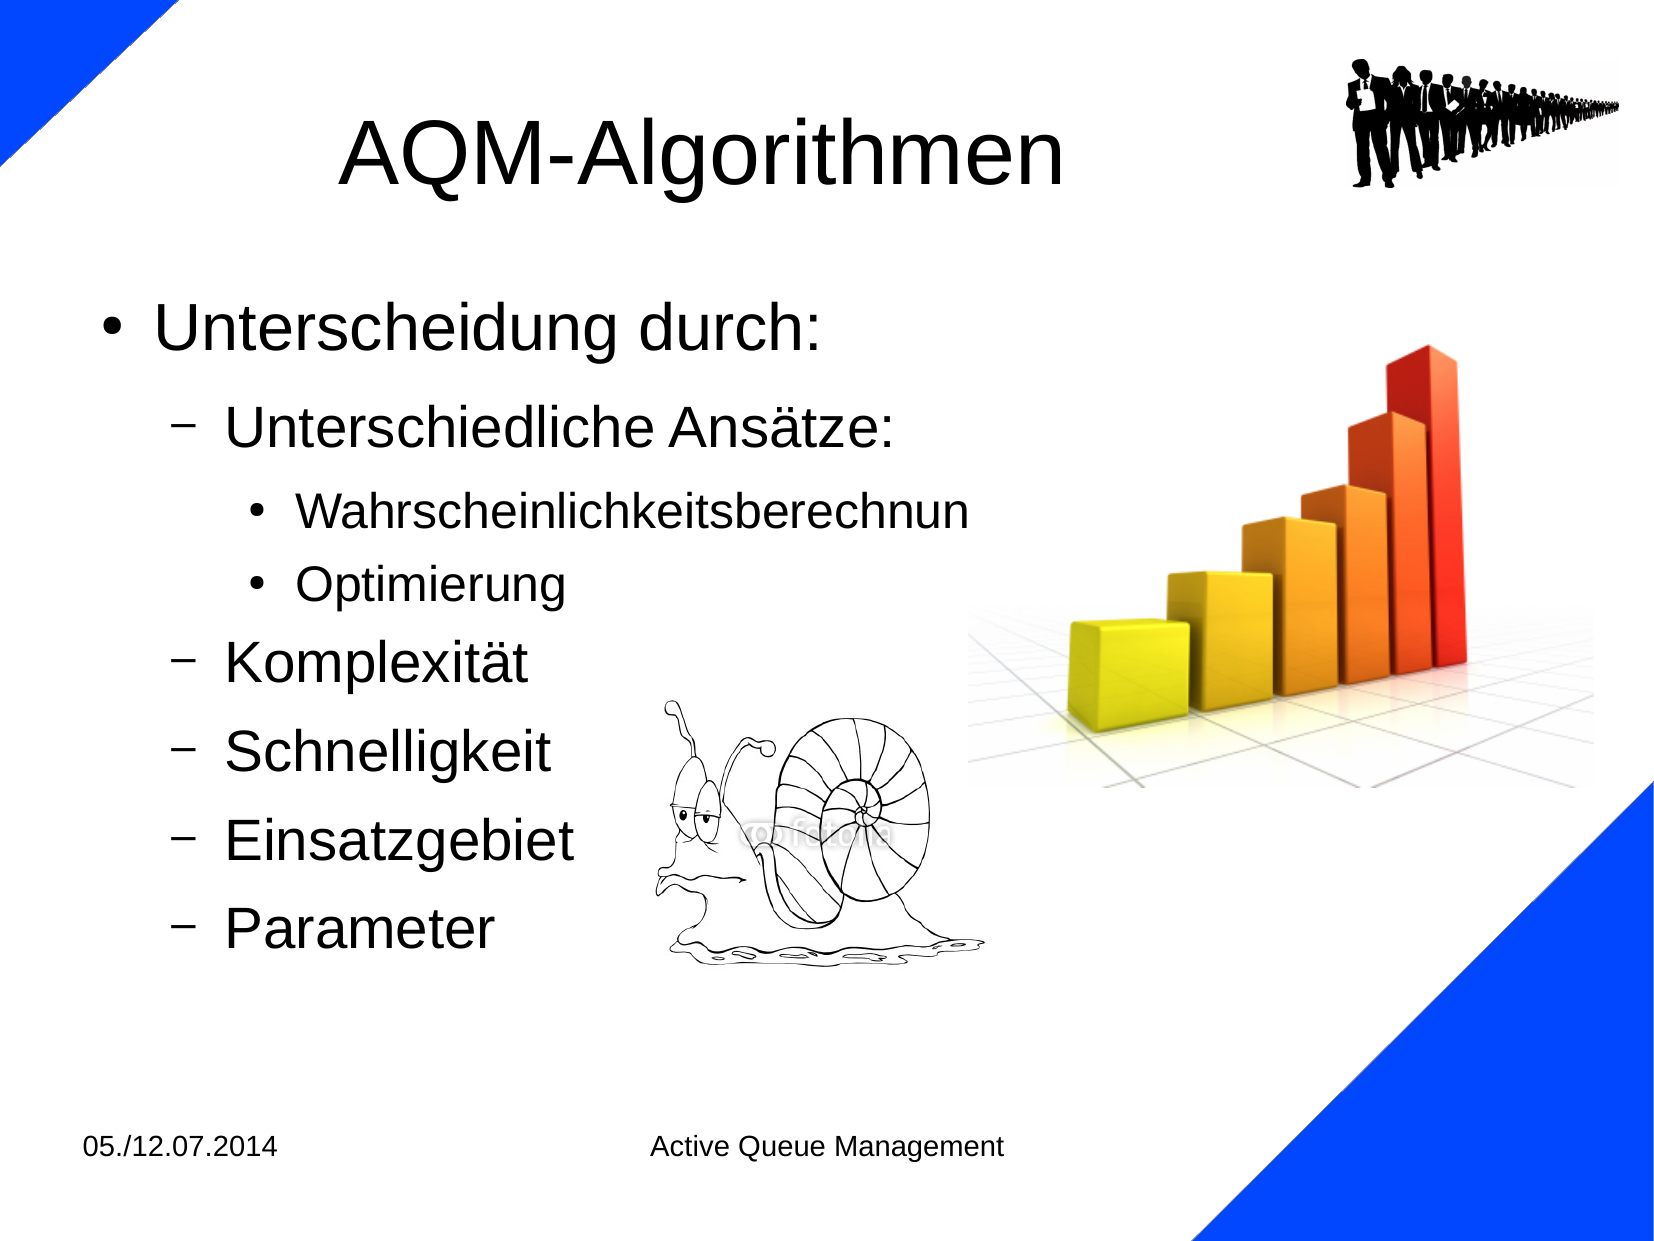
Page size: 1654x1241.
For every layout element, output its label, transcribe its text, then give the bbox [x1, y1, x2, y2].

title AQM-Algorithmen [82, 49, 1323, 257]
list Unterscheidung durch: Unterschiedliche Ansätze: Wahrscheinlichkeitsberechnung Optimierung Komplexität Schnelligkeit Einsatzgebiet Parameter [82, 290, 1571, 1010]
picture [1346, 59, 1619, 188]
picture [968, 318, 1594, 788]
